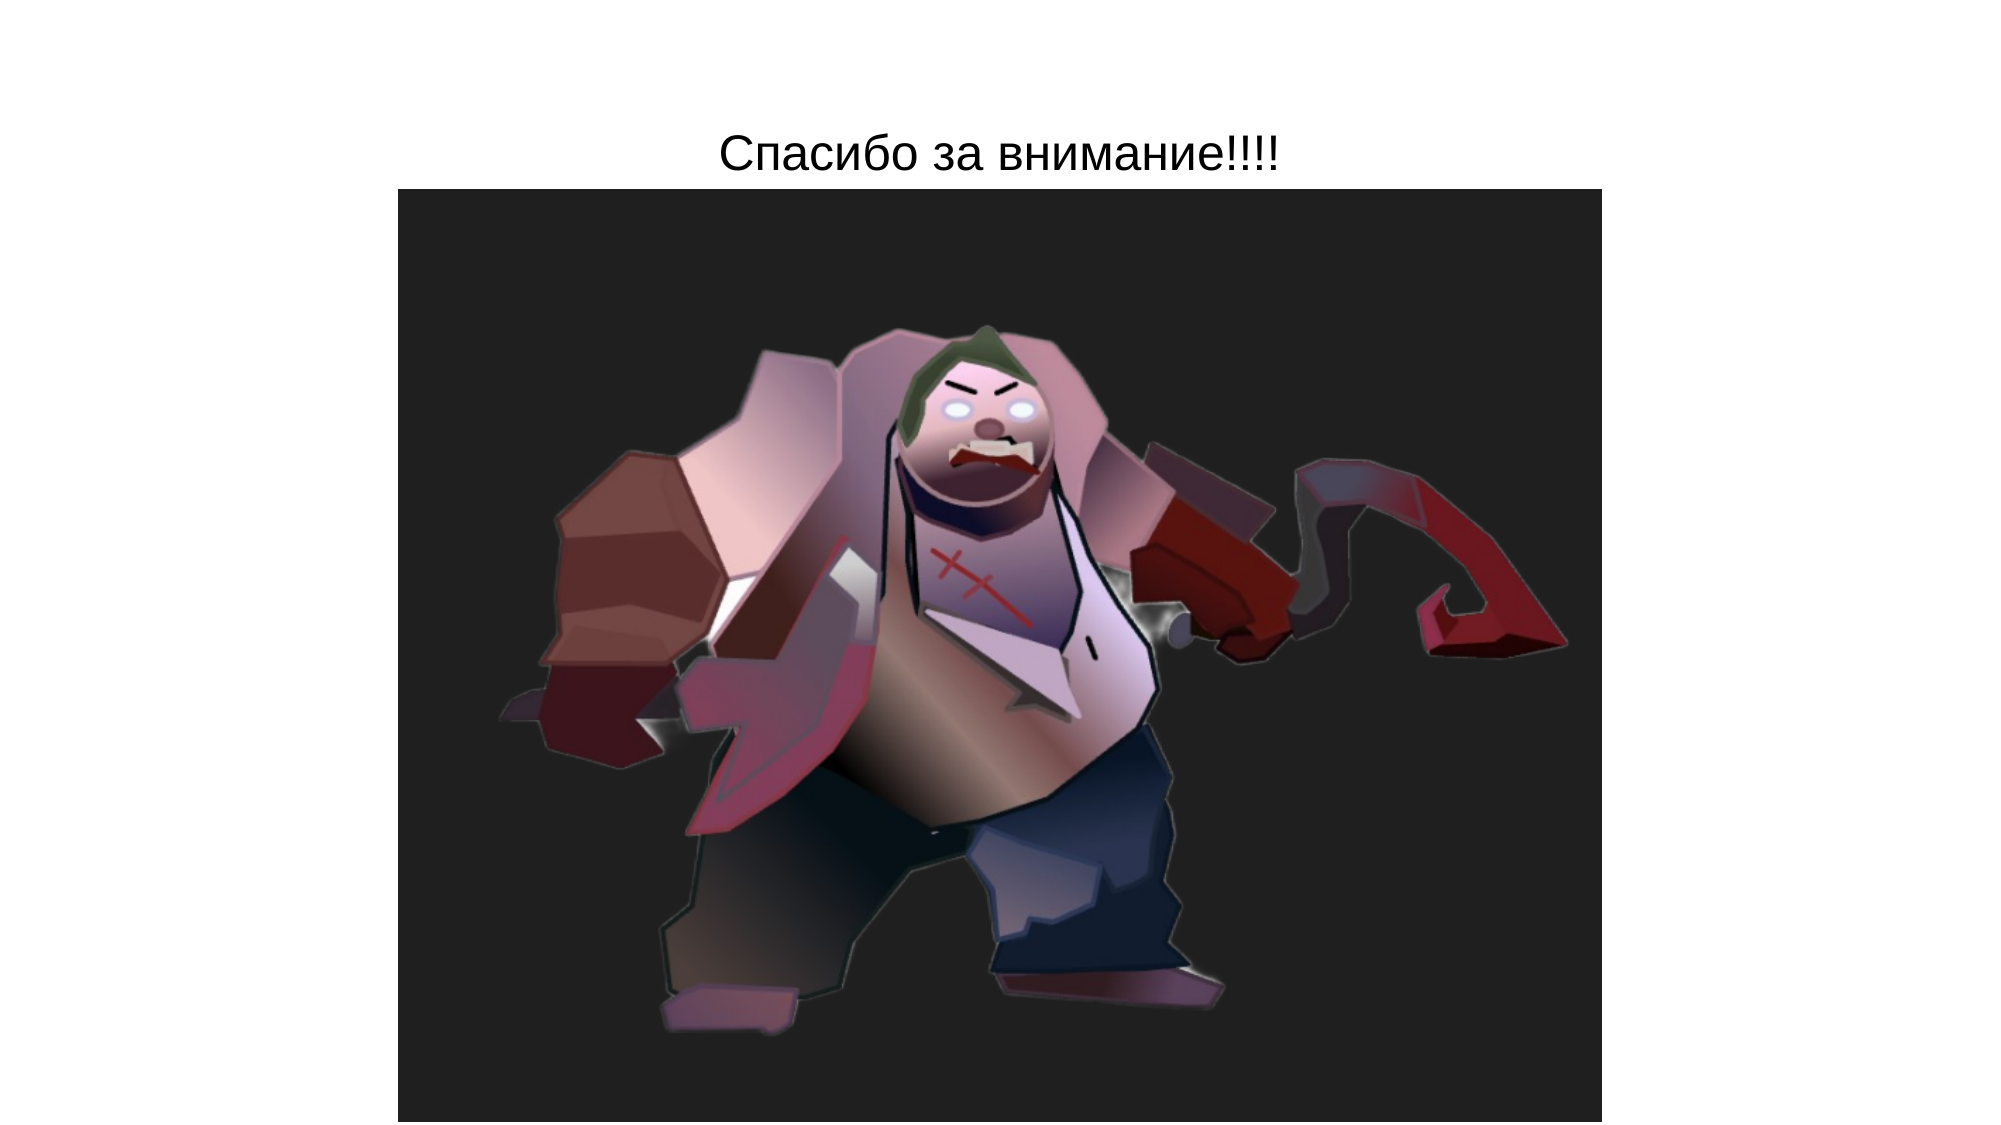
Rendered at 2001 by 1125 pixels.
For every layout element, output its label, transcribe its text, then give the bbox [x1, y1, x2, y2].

title Спасибо за внимание!!!! [249, 32, 1750, 269]
picture [398, 189, 1602, 1122]
